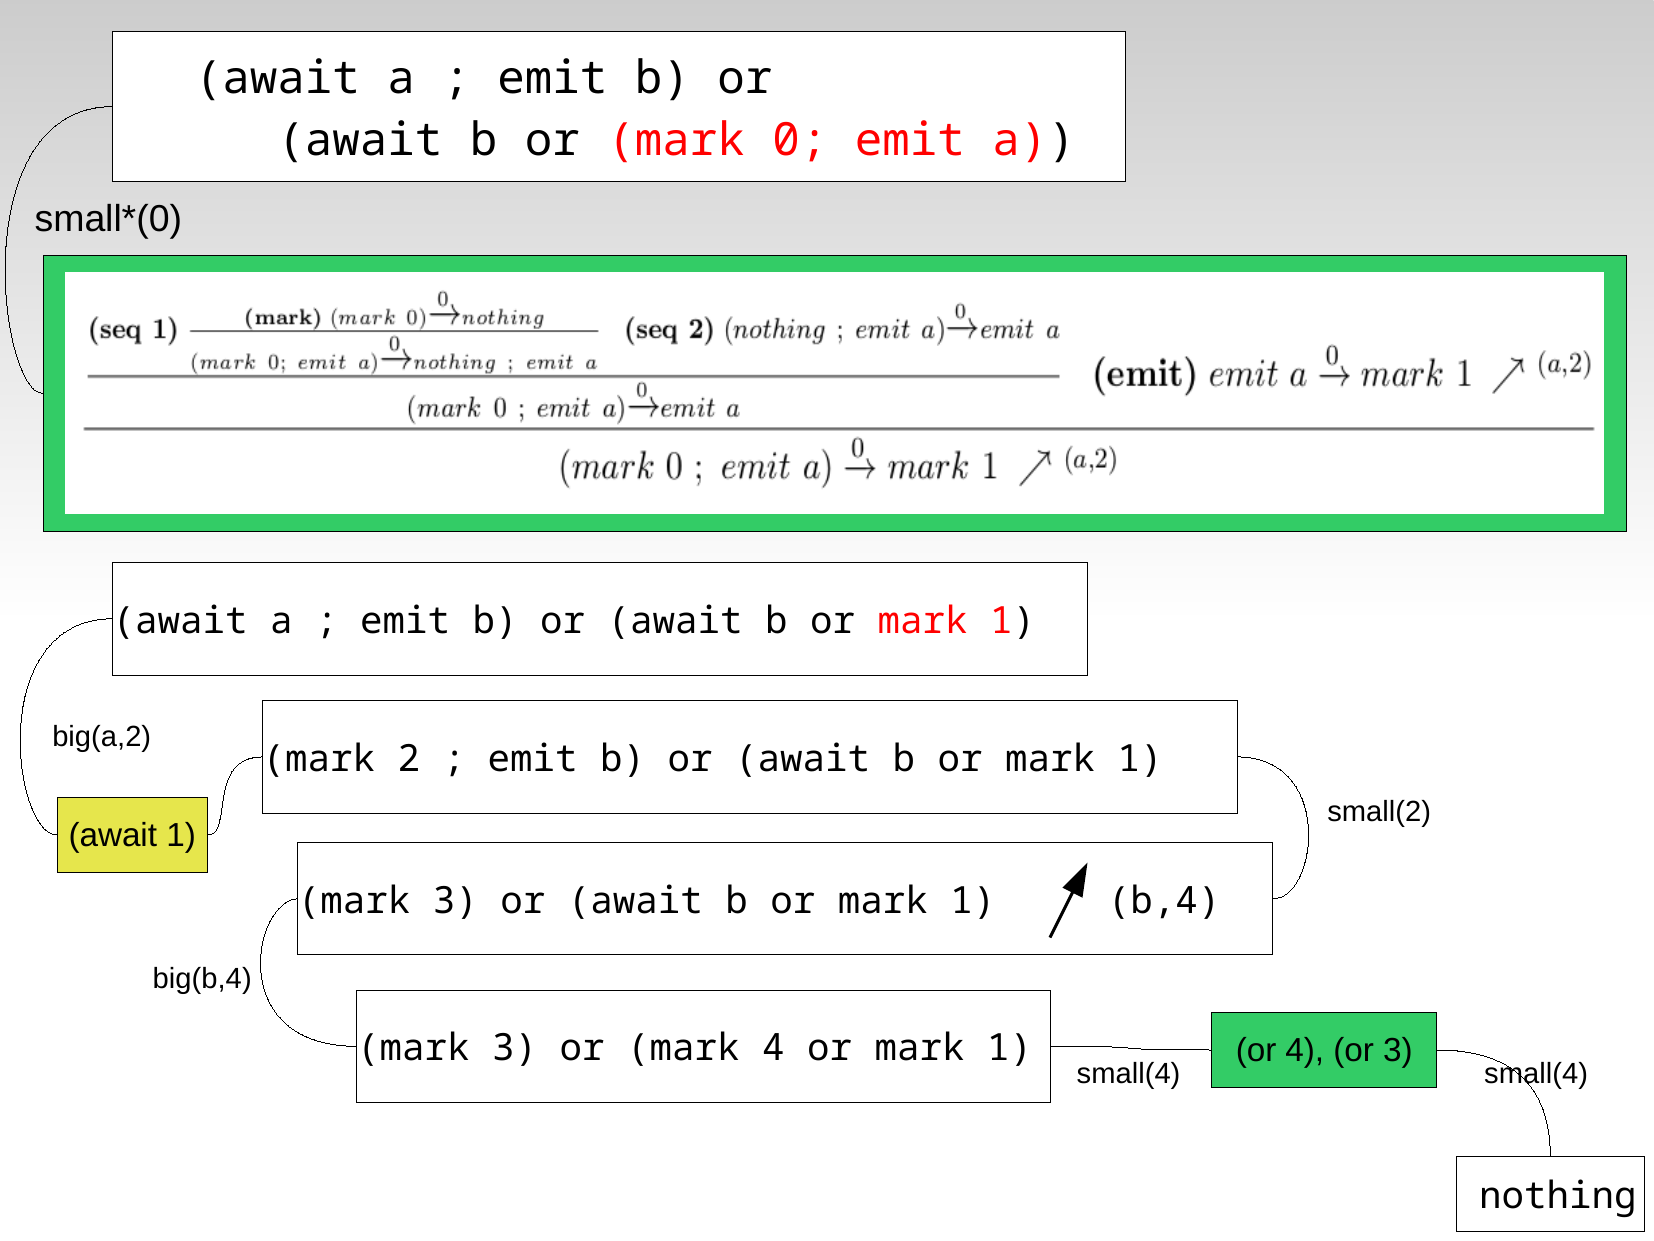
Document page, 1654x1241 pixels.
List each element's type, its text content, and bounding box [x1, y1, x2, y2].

text_box nothing [1456, 1156, 1645, 1232]
text_box big(b,4) [137, 954, 267, 1003]
picture [65, 272, 1604, 514]
text_box [43, 255, 1627, 532]
text_box (await a ; emit b) or (await b or mark 1) [112, 562, 1088, 676]
text_box small(2) [1312, 787, 1447, 836]
text_box (await 1) [57, 797, 208, 873]
text_box (await a ; emit b) or (await b or (mark 0; emit a)) [112, 31, 1126, 182]
text_box small(4) [1061, 1050, 1196, 1098]
text_box big(a,2) [37, 712, 167, 761]
text_box (or 4), (or 3) [1211, 1012, 1437, 1088]
text_box small(4) [1469, 1050, 1603, 1098]
text_box (mark 3) or (await b or mark 1) (b,4) [297, 842, 1273, 955]
text_box small*(0) [19, 190, 197, 247]
text_box (mark 3) or (mark 4 or mark 1) [356, 990, 1051, 1103]
text_box (mark 2 ; emit b) or (await b or mark 1) [262, 700, 1238, 814]
